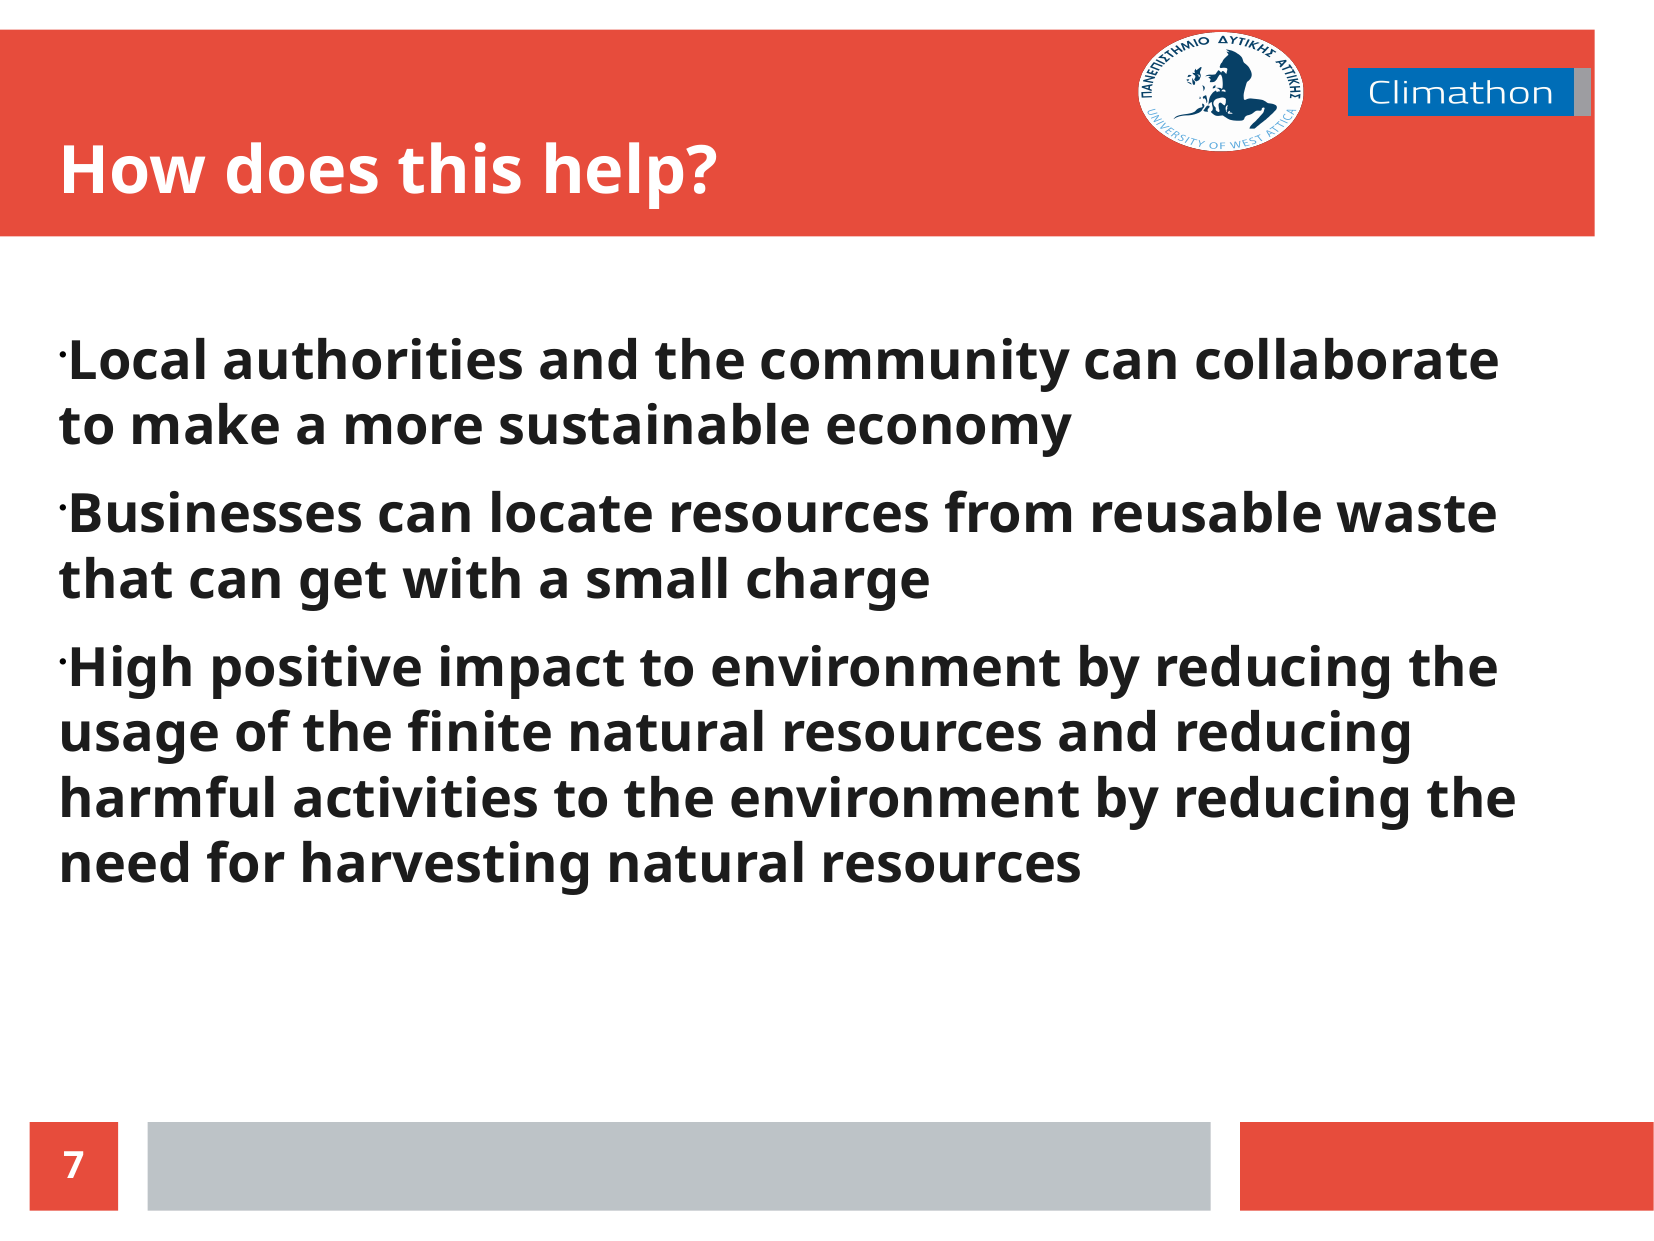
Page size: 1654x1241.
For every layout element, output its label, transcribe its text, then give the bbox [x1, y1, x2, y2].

list Local authorities and the community can collaborate to make a more sustainable economy Businesses can locate resources from reusable waste that can get with a small charge High positive impact to environment by reducing the usage of the finite natural resources and reducing harmful activities to the environment by reducing the need for harvesting natural resources [59, 324, 1565, 1093]
title How does this help? [59, 59, 1595, 207]
picture [1348, 68, 1591, 116]
picture [1125, 30, 1317, 166]
text_box [29, 1122, 119, 1211]
